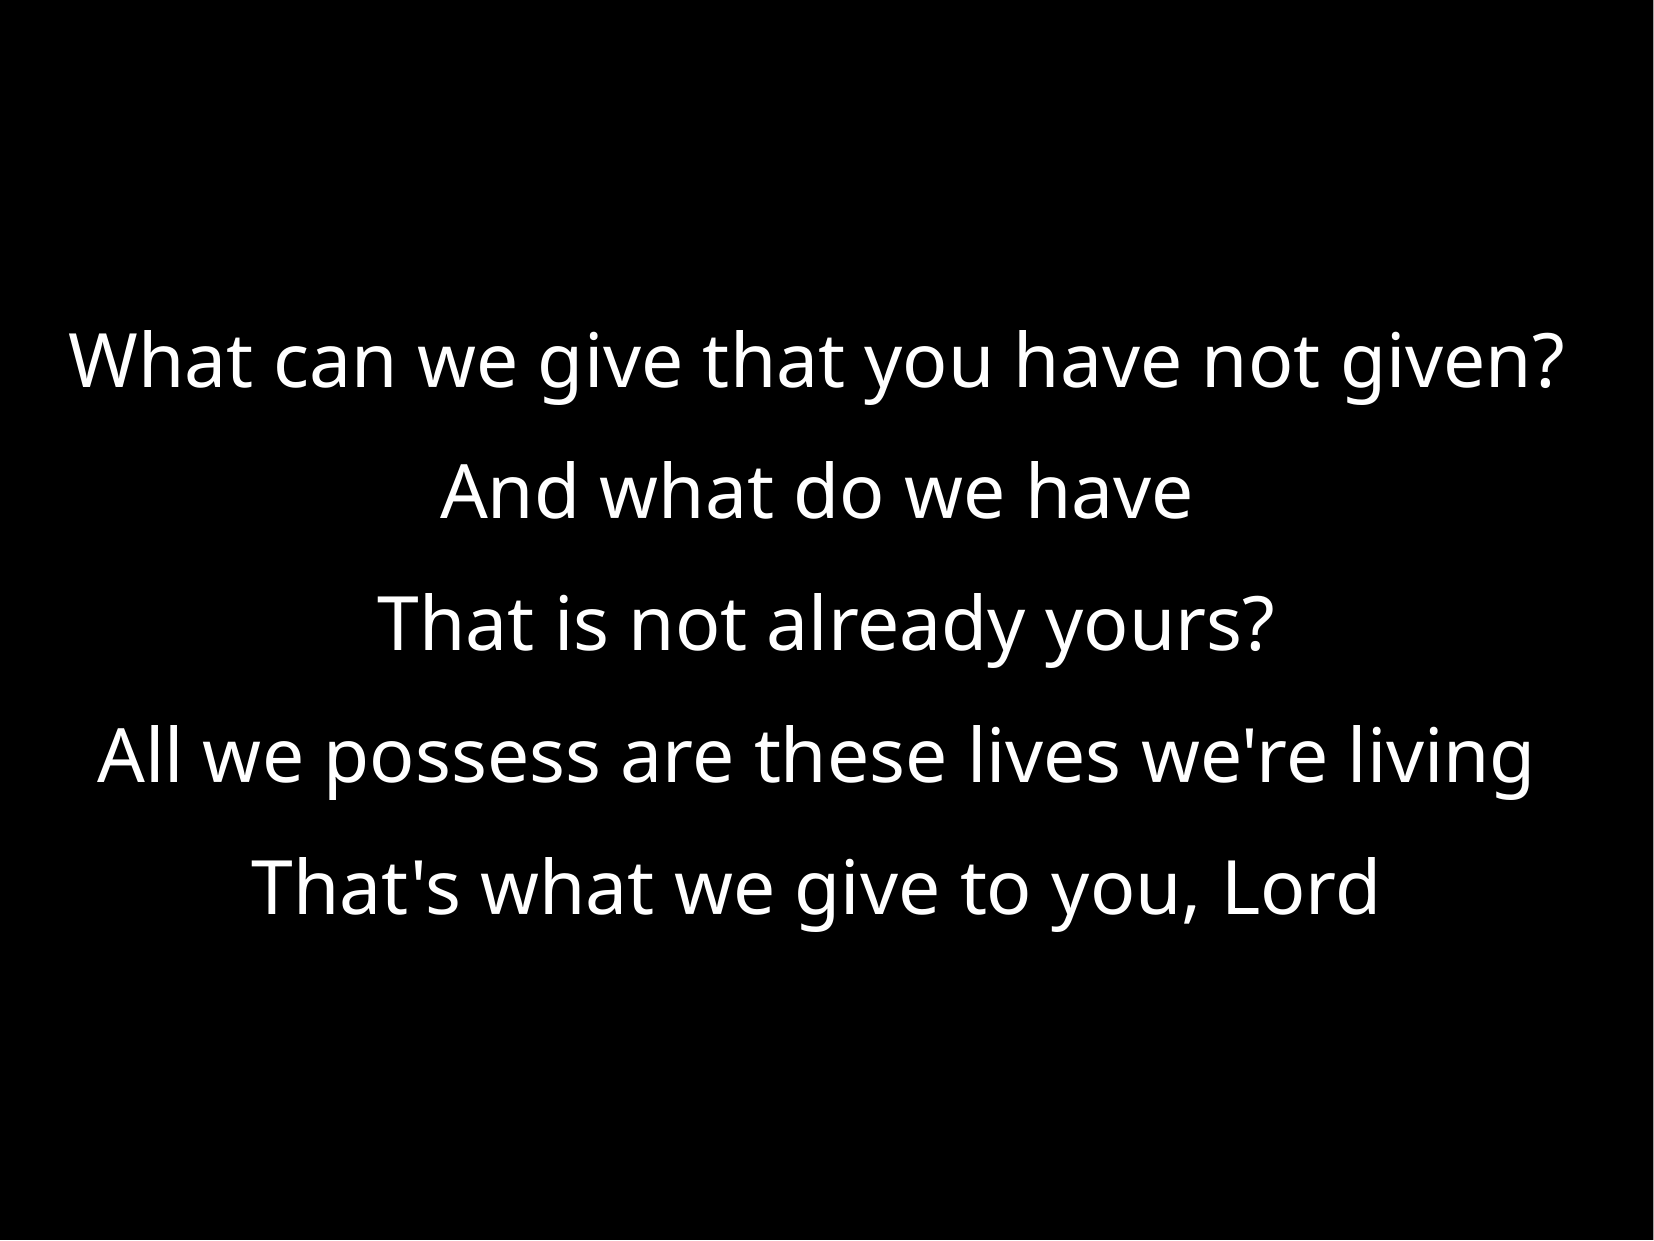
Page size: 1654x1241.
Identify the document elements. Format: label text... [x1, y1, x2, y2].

list What can we give that you have not given? And what do we have That is not already yours? All we possess are these lives we're living That's what we give to you, Lord [0, 307, 1654, 1229]
